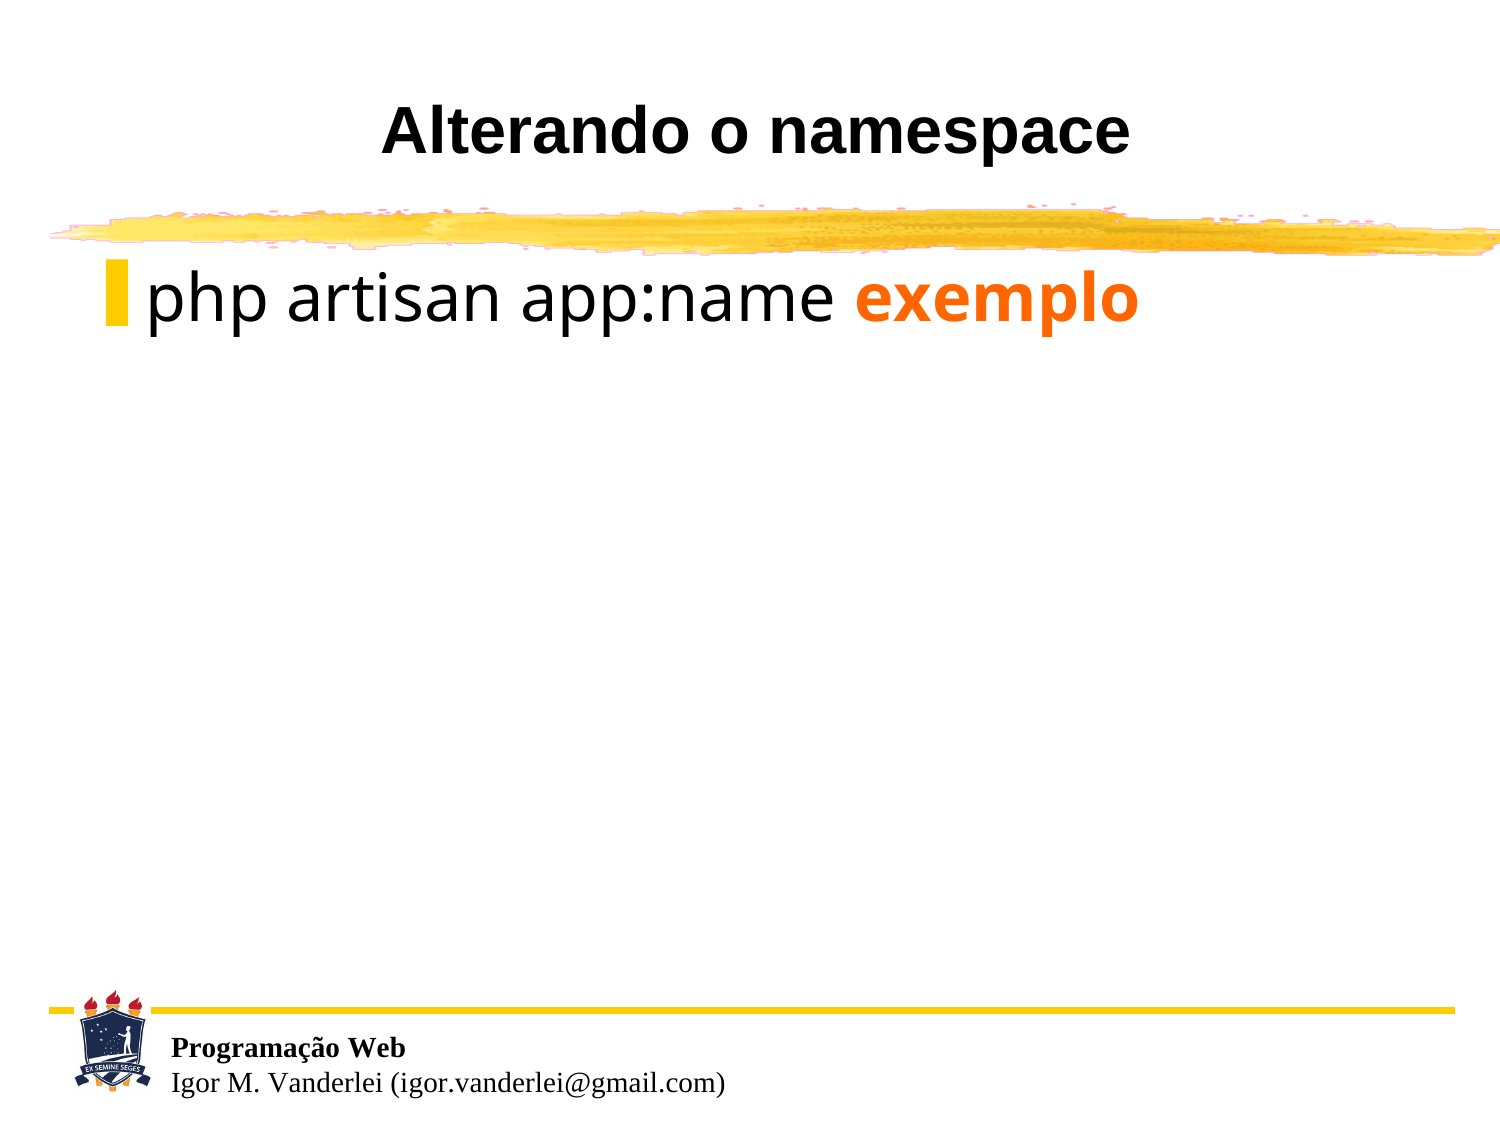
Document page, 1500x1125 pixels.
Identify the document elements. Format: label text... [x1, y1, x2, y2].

list php artisan app:name exemplo [74, 246, 1417, 990]
title Alterando o namespace [24, 54, 1488, 175]
picture [74, 990, 151, 1093]
picture [50, 198, 1500, 267]
